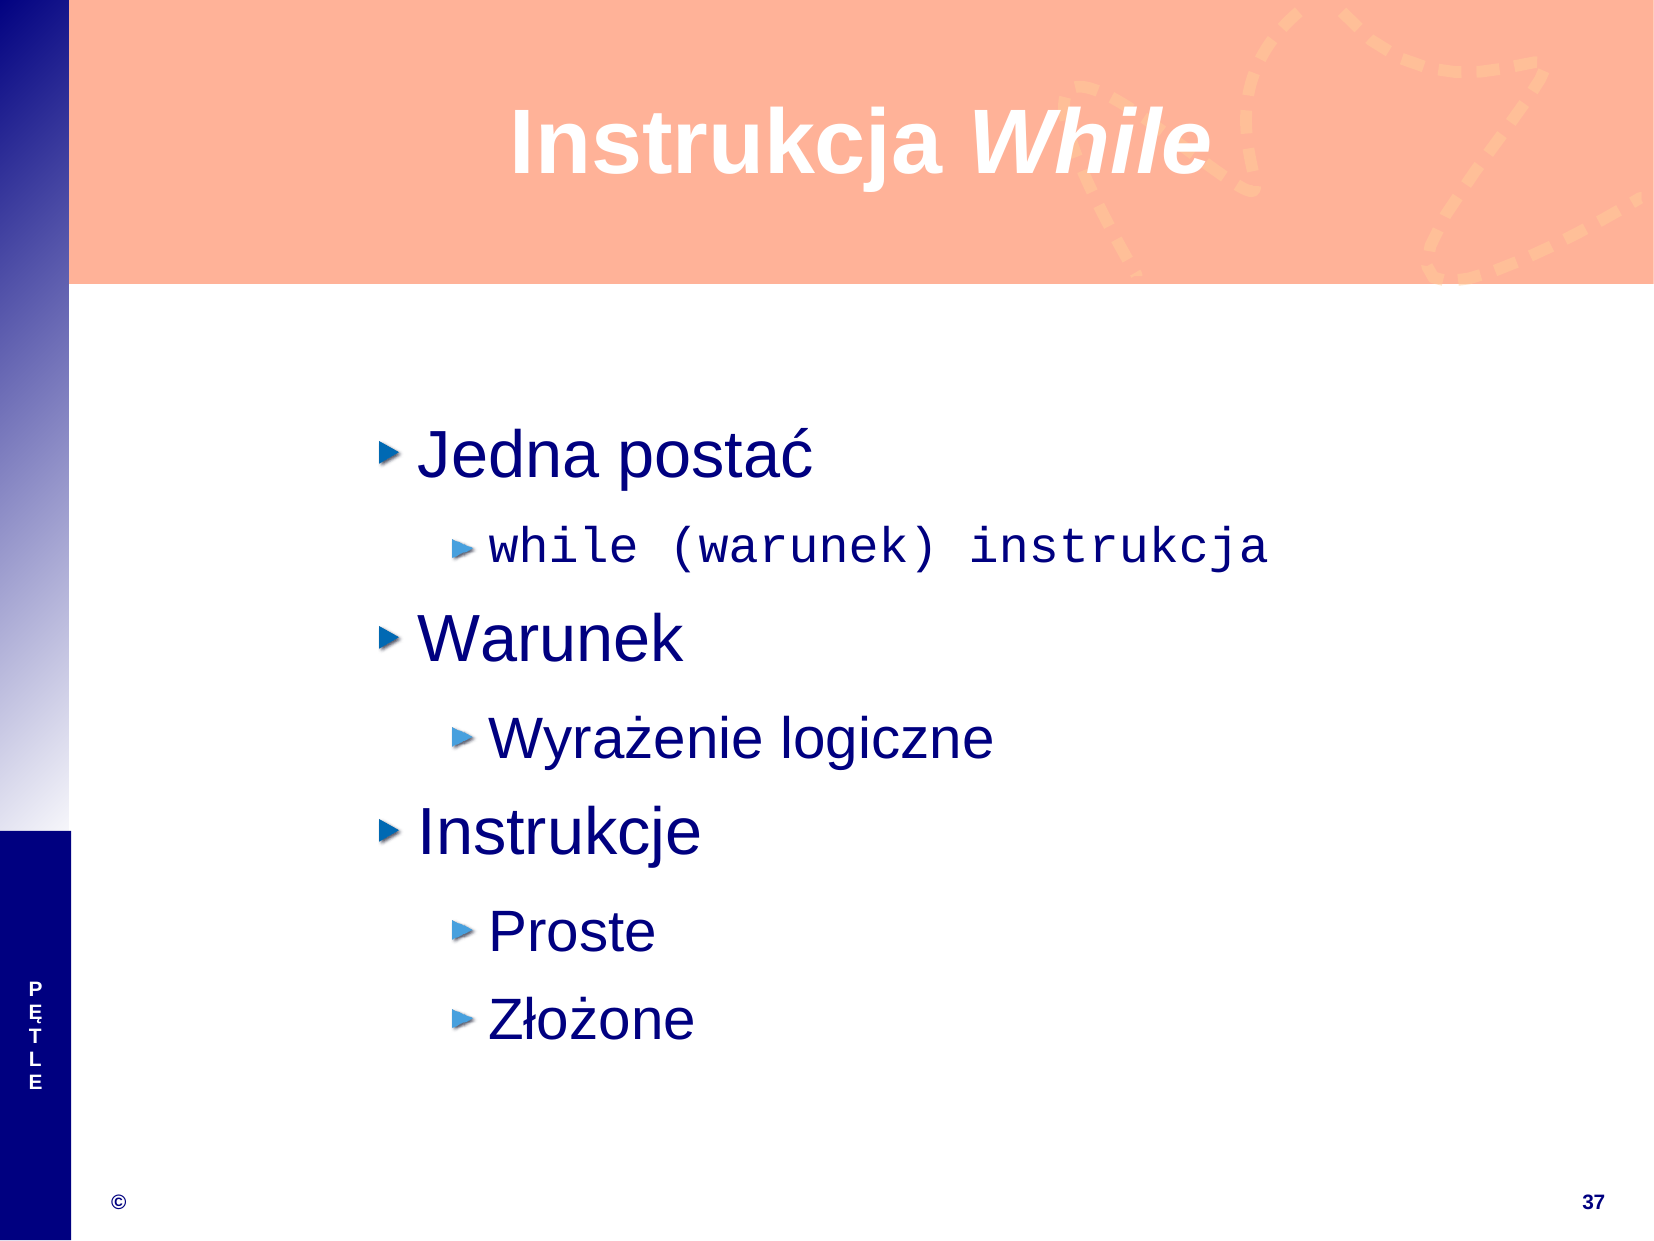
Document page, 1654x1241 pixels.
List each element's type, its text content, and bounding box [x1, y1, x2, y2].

title Instrukcja While [106, 37, 1617, 246]
text_box P Ę T L E [0, 830, 71, 1241]
list Jedna postać while (warunek) instrukcja Warunek Wyrażenie logiczne Instrukcje Proste Złożone [346, 416, 1378, 1087]
